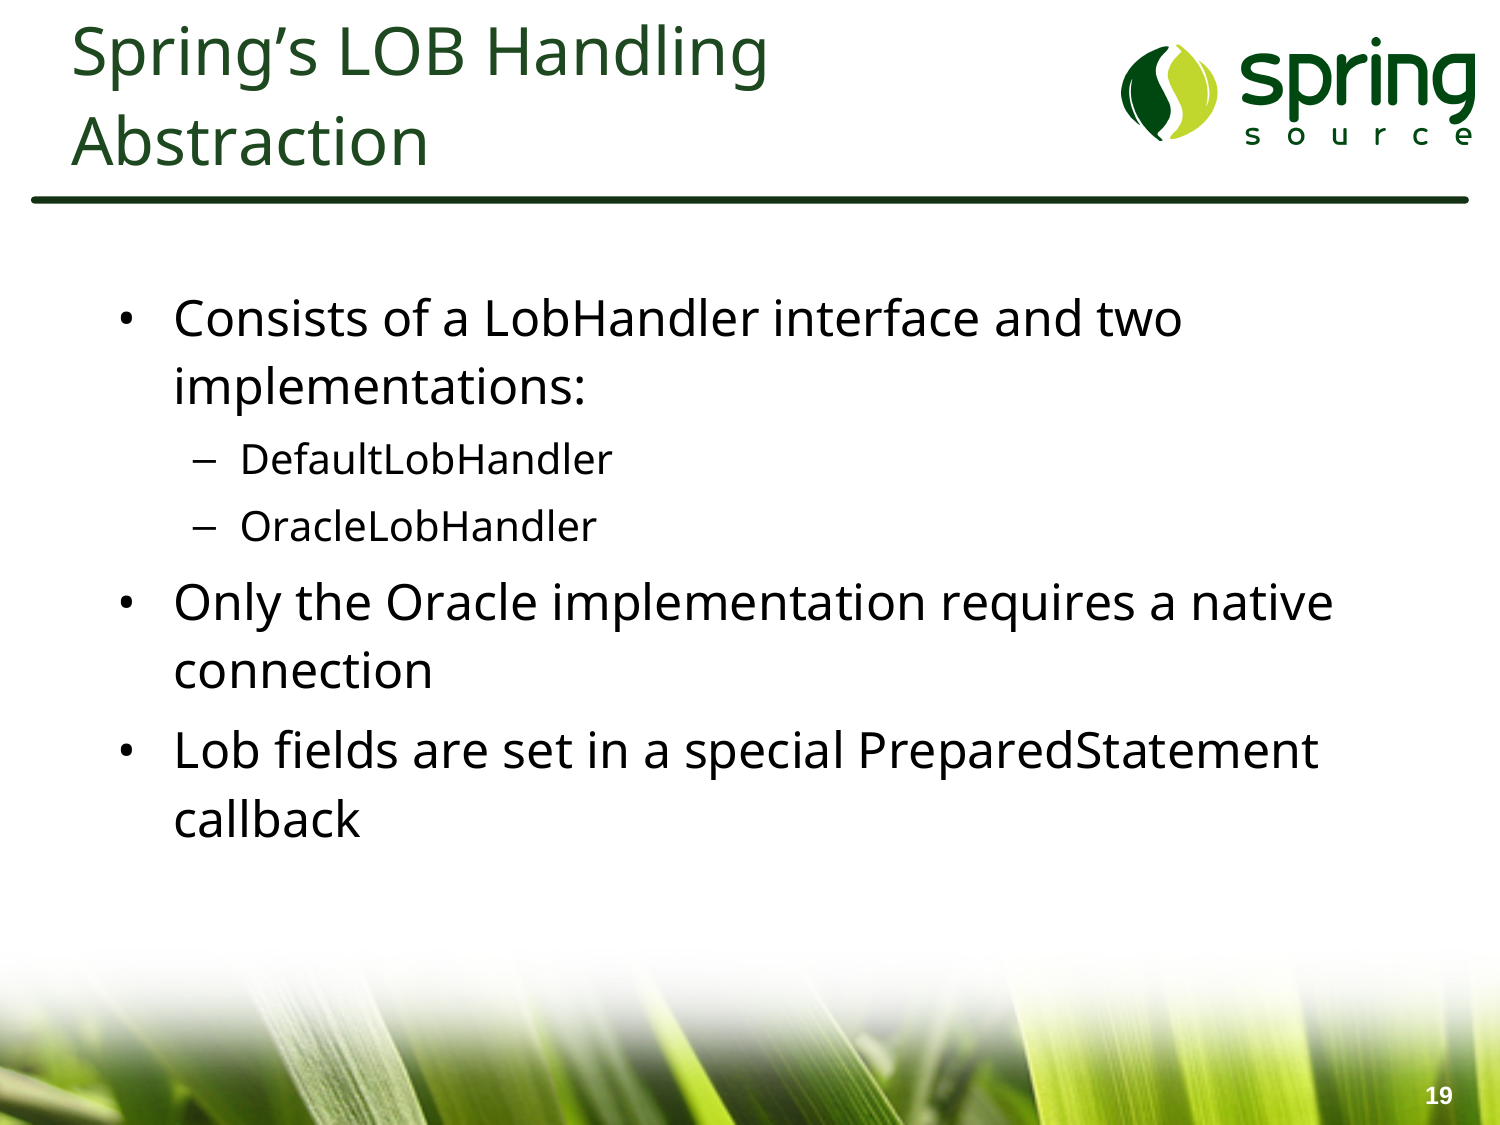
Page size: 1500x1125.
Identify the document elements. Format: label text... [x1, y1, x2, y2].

list Consists of a LobHandler interface and two implementations: DefaultLobHandler OracleLobHandler Only the Oracle implementation requires a native connection Lob fields are set in a special PreparedStatement callback [103, 275, 1394, 938]
picture [1121, 37, 1475, 145]
picture [0, 944, 1500, 1125]
title Spring’s LOB Handling Abstraction [56, 5, 1089, 184]
